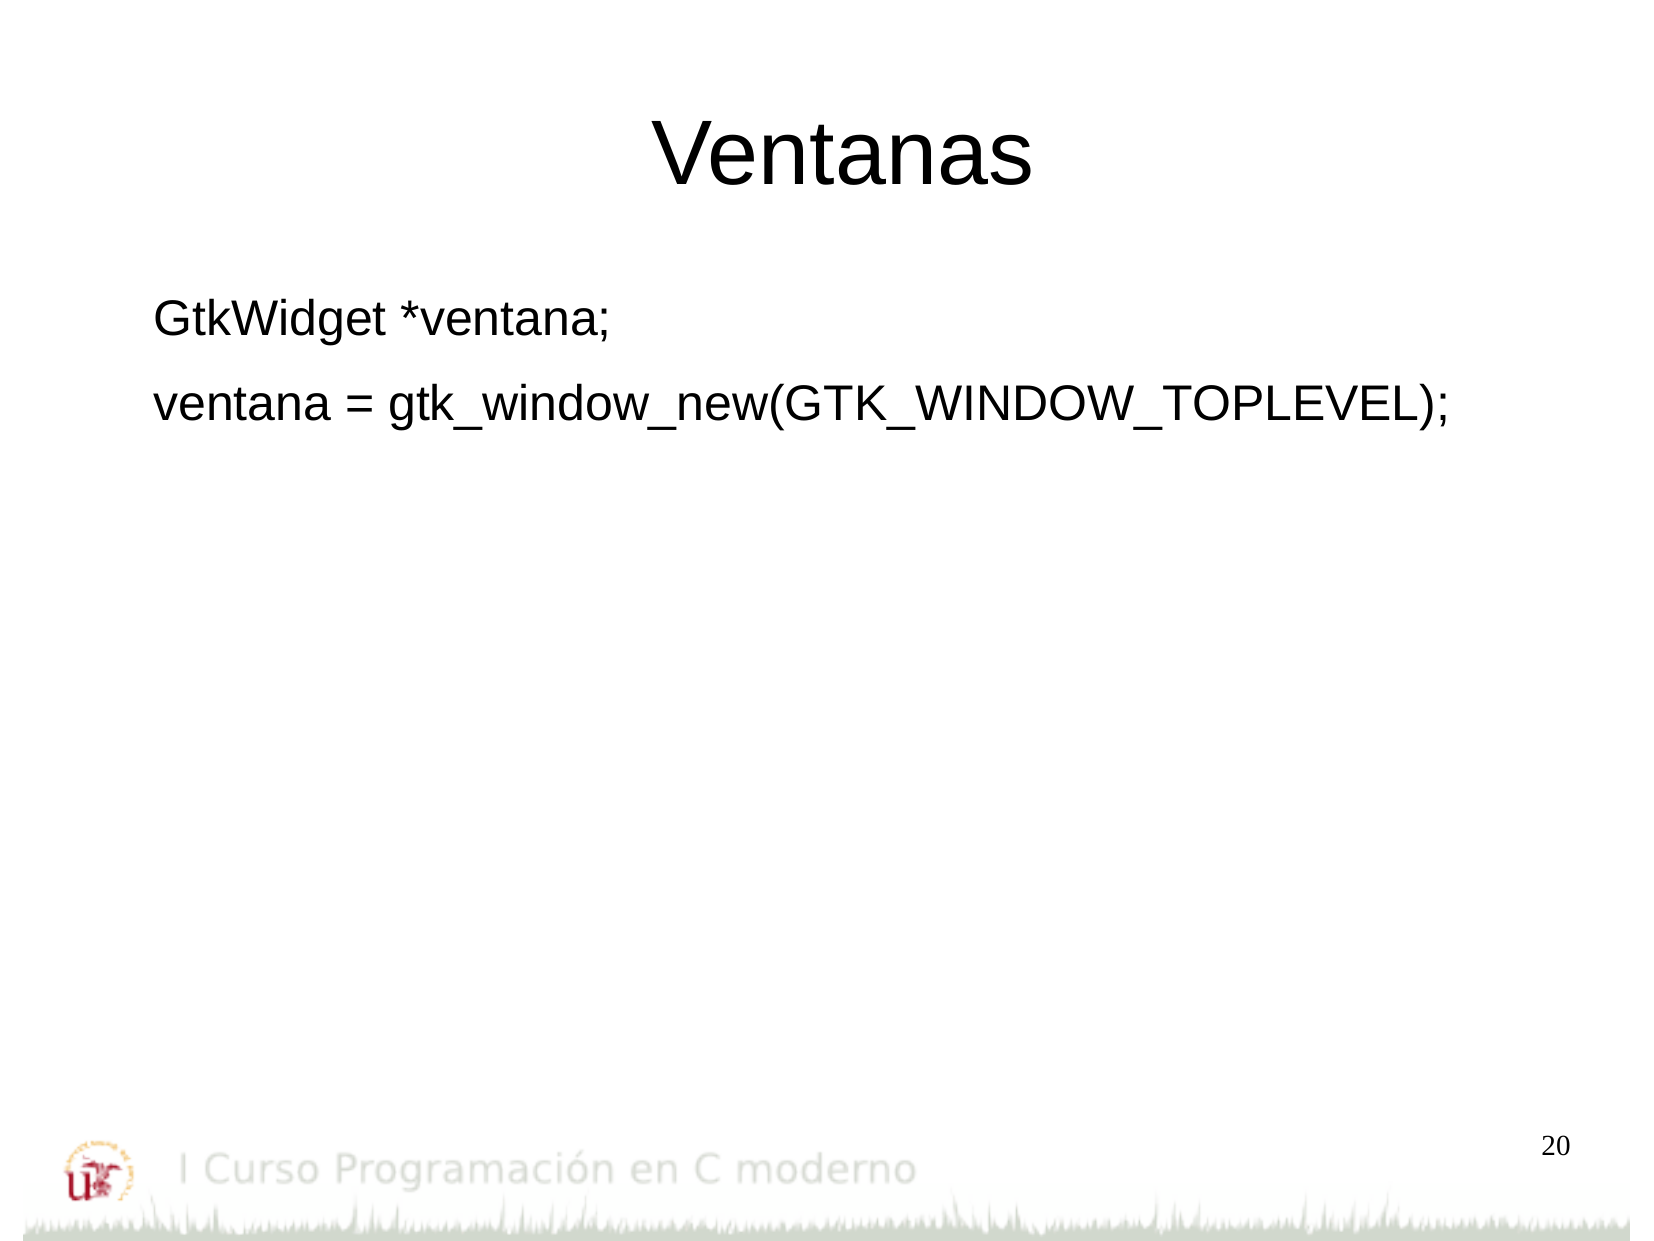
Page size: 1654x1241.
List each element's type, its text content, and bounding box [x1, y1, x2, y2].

picture [23, 1136, 1630, 1241]
title Ventanas [82, 49, 1571, 257]
list GtkWidget *ventana; ventana = gtk_window_new(GTK_WINDOW_TOPLEVEL); [82, 290, 1538, 1010]
